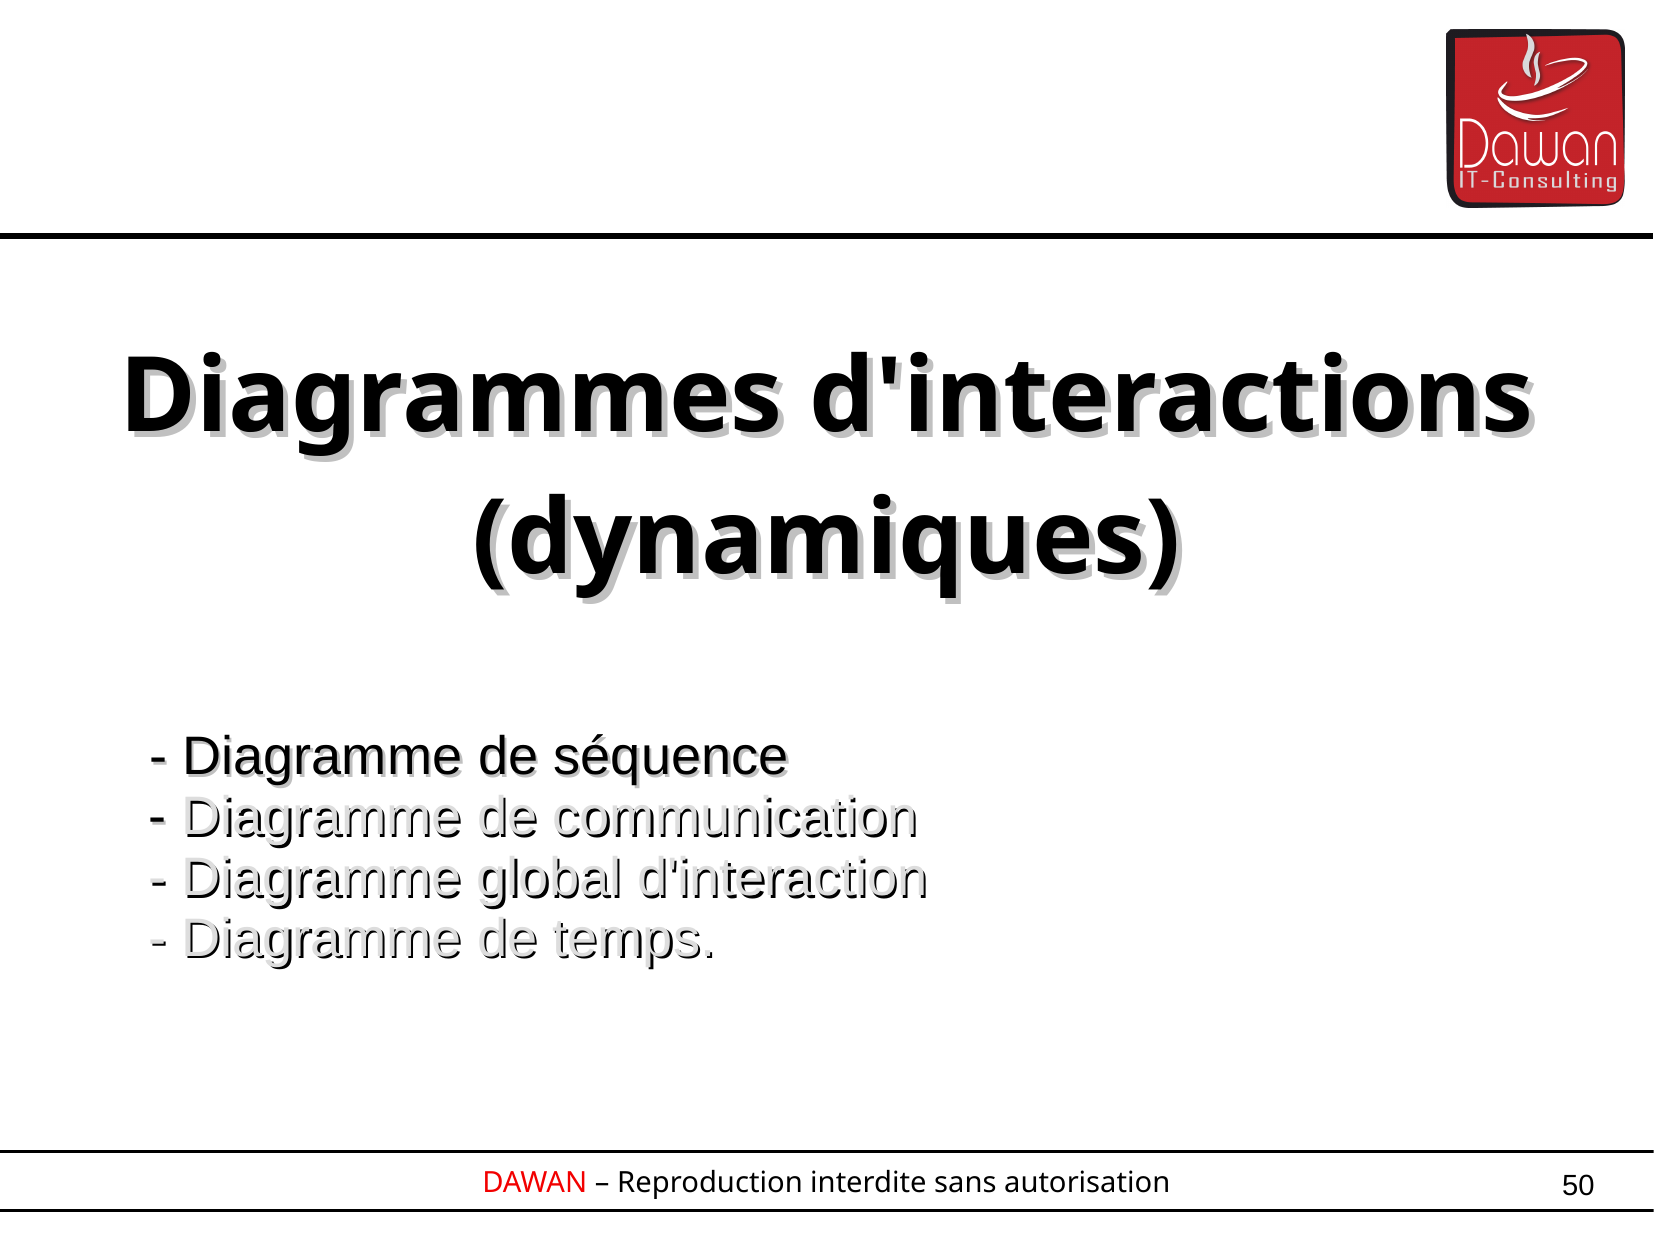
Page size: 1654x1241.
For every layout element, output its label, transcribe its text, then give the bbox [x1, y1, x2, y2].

picture [1446, 29, 1625, 208]
text_box Diagrammes d'interactions (dynamiques) - Diagramme de séquence - Diagramme de communication - Diagramme global d'interaction - Diagramme de temps. [88, 312, 1565, 1047]
